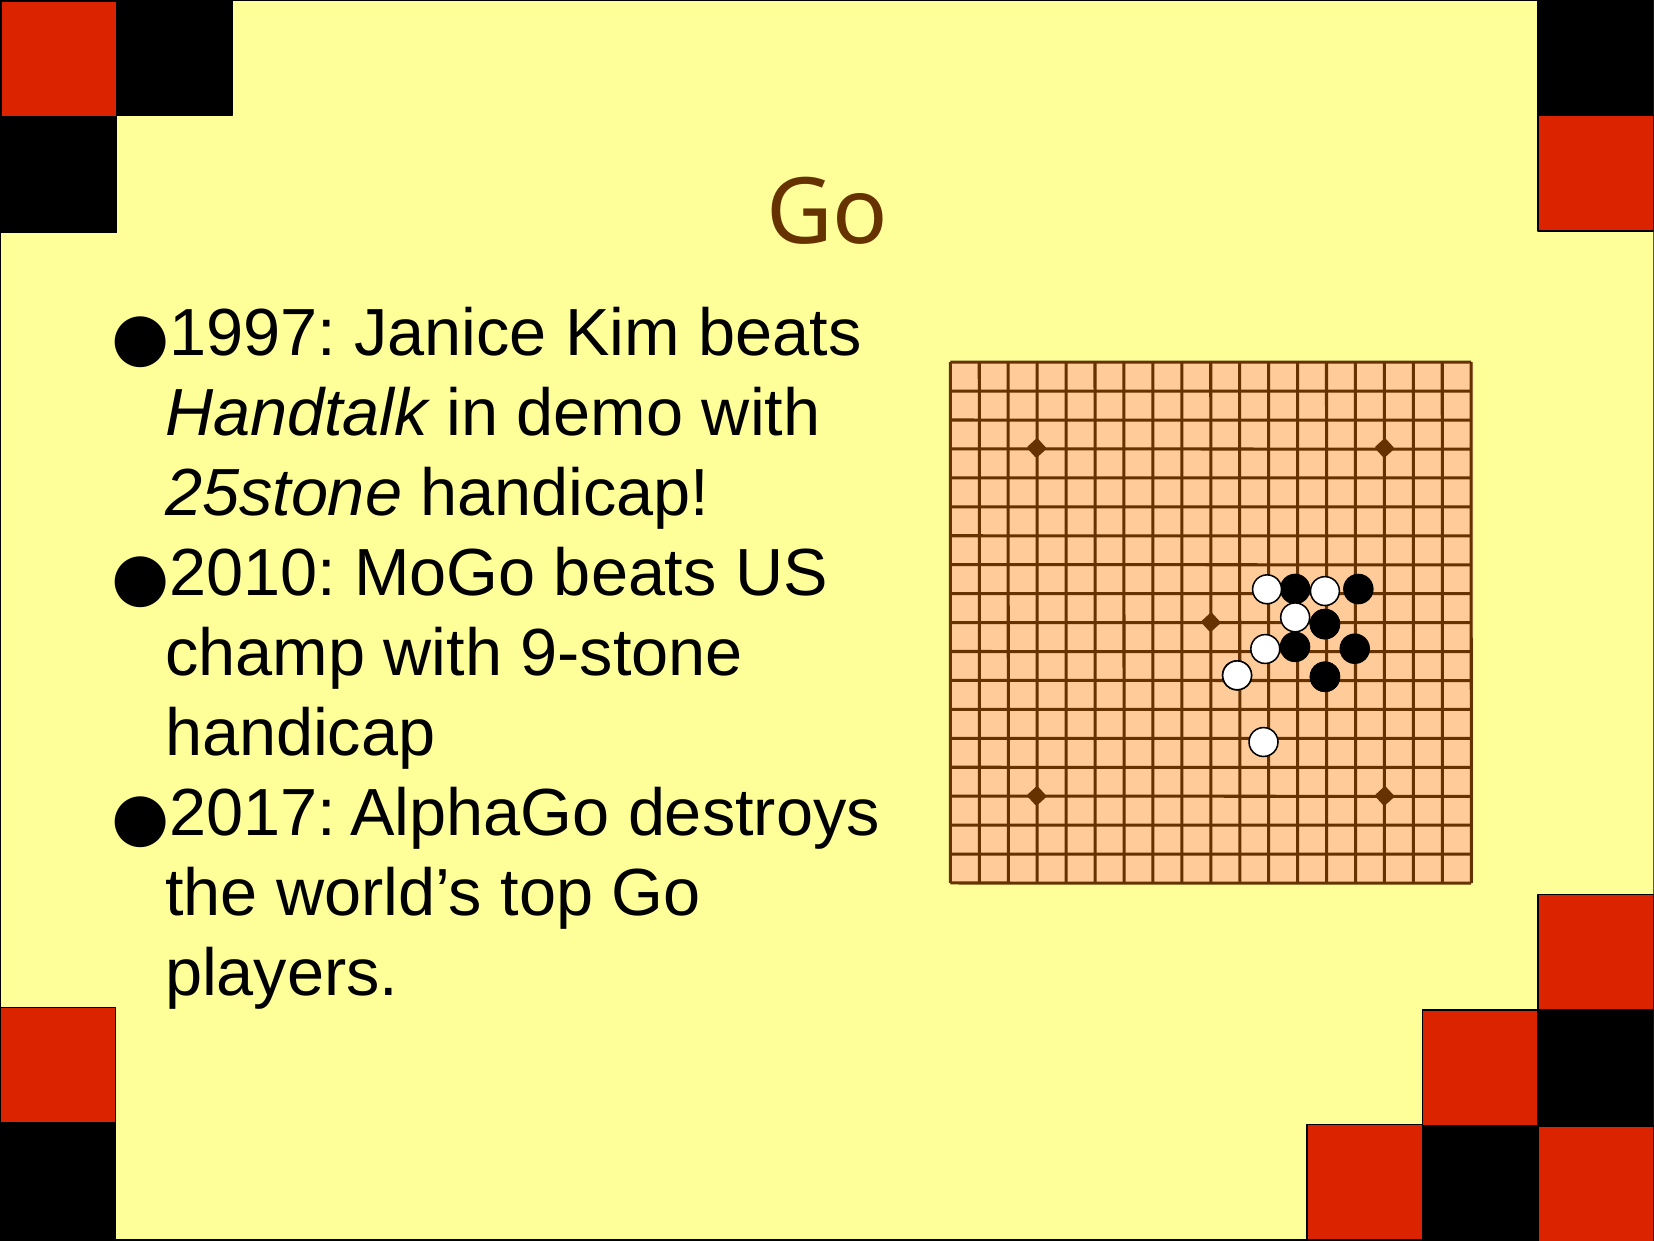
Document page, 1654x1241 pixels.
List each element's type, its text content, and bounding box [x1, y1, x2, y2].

text_box [981, 480, 1006, 505]
text_box [1386, 509, 1411, 534]
text_box [1415, 740, 1440, 765]
text_box [1213, 509, 1238, 534]
text_box [981, 625, 1006, 650]
text_box [1242, 422, 1267, 447]
text_box [1068, 740, 1093, 765]
text_box [1271, 683, 1296, 707]
text_box [1386, 393, 1411, 418]
text_box [1155, 451, 1180, 476]
text_box [1126, 827, 1151, 852]
text_box [1010, 769, 1064, 823]
text_box [1068, 596, 1093, 621]
text_box [1126, 769, 1151, 794]
text_box [1097, 827, 1122, 852]
text_box [981, 740, 1006, 765]
text_box [1329, 769, 1354, 794]
text_box [1155, 654, 1180, 678]
text_box [1010, 596, 1035, 621]
text_box [1242, 711, 1296, 765]
text_box [1010, 654, 1035, 678]
text_box [1358, 856, 1382, 881]
text_box [1444, 509, 1469, 534]
text_box [1386, 538, 1411, 563]
text_box [1097, 509, 1122, 534]
text_box [1242, 798, 1267, 823]
text_box [1155, 625, 1180, 650]
text_box [1444, 393, 1469, 418]
text_box [1444, 683, 1469, 707]
text_box Go [121, 102, 1534, 310]
text_box [1213, 393, 1238, 418]
text_box [1184, 682, 1209, 707]
text_box [1126, 364, 1151, 389]
text_box [1242, 538, 1267, 563]
text_box [1300, 856, 1325, 881]
text_box [1155, 827, 1180, 852]
text_box [1444, 827, 1469, 852]
text_box [1126, 393, 1151, 418]
text_box [1357, 393, 1382, 418]
text_box [1126, 567, 1151, 592]
text_box [1357, 538, 1382, 563]
text_box [981, 364, 1006, 389]
text_box [1010, 422, 1064, 476]
text_box [1213, 798, 1238, 823]
text_box [1271, 393, 1296, 418]
text_box [1155, 798, 1180, 823]
text_box [1097, 625, 1122, 650]
text_box [1039, 393, 1064, 418]
text_box [1386, 827, 1411, 852]
text_box [1010, 509, 1035, 534]
text_box [1039, 567, 1064, 592]
text_box [1010, 740, 1035, 765]
text_box [1068, 654, 1093, 678]
text_box [1184, 654, 1209, 678]
text_box [1300, 538, 1325, 563]
text_box [1039, 364, 1064, 389]
text_box [1300, 480, 1325, 505]
text_box [1357, 480, 1382, 505]
text_box [1300, 827, 1325, 852]
text_box [1415, 567, 1440, 592]
text_box [1184, 596, 1238, 650]
text_box [1184, 393, 1209, 418]
text_box [1415, 480, 1440, 505]
text_box [1415, 596, 1440, 621]
text_box [1415, 856, 1440, 881]
text_box [1386, 654, 1411, 679]
text_box [1155, 856, 1180, 881]
text_box [1386, 596, 1411, 621]
text_box [1444, 422, 1469, 447]
text_box [1329, 856, 1354, 881]
text_box [1358, 740, 1382, 765]
text_box [1444, 567, 1469, 592]
text_box [1242, 856, 1267, 881]
text_box [1155, 538, 1180, 563]
text_box [1444, 856, 1469, 881]
text_box [1415, 422, 1440, 447]
text_box [1010, 480, 1035, 505]
text_box [1386, 856, 1411, 881]
text_box [1358, 711, 1382, 736]
text_box [1184, 364, 1209, 389]
text_box [1271, 856, 1296, 881]
text_box [1155, 480, 1180, 505]
text_box 1997: Janice Kim beats Handtalk in demo with 25­stone handicap! 2010: MoGo beats US champ with 9-stone handicap 2017: AlphaGo destroys the world’s top Go players. [94, 289, 912, 1154]
text_box [1039, 740, 1064, 765]
text_box [1415, 393, 1440, 418]
text_box [1386, 711, 1411, 736]
text_box [1329, 509, 1353, 534]
text_box [1386, 740, 1411, 765]
text_box [1184, 798, 1209, 823]
text_box [1126, 798, 1151, 823]
text_box [1184, 567, 1209, 592]
text_box [1039, 711, 1064, 736]
text_box [1300, 451, 1325, 476]
text_box [1329, 711, 1354, 736]
text_box [1444, 364, 1469, 389]
text_box [981, 856, 1006, 881]
text_box [1097, 654, 1122, 678]
text_box [1444, 625, 1469, 650]
text_box [1184, 856, 1209, 881]
text_box [1068, 422, 1093, 447]
text_box [1444, 538, 1469, 563]
text_box [1386, 625, 1411, 650]
text_box [952, 769, 977, 794]
text_box [952, 625, 977, 649]
text_box [1068, 480, 1093, 505]
text_box [952, 711, 977, 736]
text_box [1300, 798, 1325, 823]
text_box [1300, 393, 1325, 418]
text_box [1213, 364, 1238, 389]
text_box [1010, 567, 1035, 592]
text_box [1213, 740, 1238, 765]
text_box [1184, 509, 1209, 534]
text_box [1357, 422, 1411, 476]
text_box [1097, 740, 1122, 765]
text_box [1184, 480, 1209, 505]
text_box [1444, 711, 1469, 736]
text_box [1329, 422, 1353, 447]
text_box [1068, 538, 1093, 563]
text_box [1271, 364, 1296, 389]
text_box [1444, 740, 1469, 765]
text_box [1126, 682, 1151, 707]
text_box [1415, 798, 1440, 823]
text_box [1097, 480, 1122, 505]
text_box [1242, 393, 1267, 418]
text_box [1155, 740, 1180, 765]
text_box [1068, 711, 1093, 736]
text_box [1444, 451, 1469, 476]
text_box [1010, 856, 1035, 881]
text_box [981, 827, 1006, 852]
text_box [1097, 596, 1122, 621]
text_box [1329, 798, 1354, 823]
text_box [1184, 740, 1209, 765]
text_box [1213, 827, 1238, 852]
text_box [1300, 422, 1325, 447]
text_box [1039, 596, 1064, 621]
text_box [1444, 654, 1469, 679]
text_box [1357, 509, 1382, 534]
text_box [1126, 596, 1151, 621]
text_box [952, 856, 977, 881]
text_box [1010, 711, 1035, 736]
text_box [1039, 654, 1064, 678]
text_box [1068, 856, 1093, 881]
text_box [1386, 364, 1411, 389]
text_box [981, 798, 1006, 823]
text_box [952, 538, 977, 563]
text_box [1068, 509, 1093, 534]
text_box [1415, 509, 1440, 534]
text_box [1068, 393, 1093, 418]
text_box [1155, 422, 1180, 447]
text_box [981, 596, 1006, 621]
text_box [1213, 451, 1238, 476]
text_box [1068, 625, 1093, 650]
text_box [1126, 509, 1151, 534]
text_box [1415, 538, 1440, 563]
text_box [1242, 451, 1267, 476]
text_box [1444, 480, 1469, 505]
text_box [952, 596, 977, 621]
text_box [1039, 827, 1064, 852]
text_box [1358, 827, 1382, 852]
text_box [1415, 711, 1440, 736]
text_box [952, 567, 977, 592]
text_box [1097, 567, 1122, 592]
text_box [1184, 538, 1209, 563]
text_box [1068, 798, 1093, 823]
text_box [1097, 769, 1122, 794]
text_box [1039, 625, 1064, 650]
text_box [952, 798, 977, 823]
text_box [1300, 769, 1325, 794]
text_box [1010, 682, 1035, 707]
text_box [1213, 856, 1238, 881]
text_box [952, 740, 977, 765]
text_box [1126, 654, 1151, 678]
text_box [981, 711, 1006, 736]
text_box [1271, 798, 1296, 823]
text_box [1155, 567, 1180, 592]
text_box [1126, 856, 1151, 881]
text_box [1386, 480, 1411, 505]
text_box [1068, 769, 1093, 794]
text_box [1358, 683, 1382, 707]
text_box [1300, 364, 1324, 389]
text_box [1415, 683, 1440, 707]
text_box [1300, 711, 1325, 736]
text_box [1010, 393, 1035, 418]
text_box [1415, 827, 1440, 852]
text_box [1213, 480, 1238, 505]
text_box [1155, 364, 1180, 389]
text_box [952, 827, 977, 852]
text_box [1271, 827, 1296, 852]
text_box [981, 682, 1006, 707]
text_box [952, 393, 977, 418]
text_box [1213, 567, 1382, 707]
text_box [1358, 769, 1411, 823]
text_box [1271, 480, 1296, 505]
text_box [1184, 451, 1209, 476]
text_box [1126, 422, 1151, 447]
text_box [1415, 451, 1440, 476]
text_box [981, 422, 1006, 447]
text_box [1386, 567, 1411, 592]
text_box [1184, 769, 1209, 794]
text_box [981, 769, 1006, 794]
text_box [1357, 364, 1382, 389]
text_box [1126, 711, 1151, 736]
text_box [1271, 509, 1296, 534]
text_box [1300, 509, 1325, 534]
text_box [952, 364, 977, 389]
text_box [1329, 451, 1353, 476]
text_box [1097, 538, 1122, 563]
text_box [1155, 596, 1180, 621]
text_box [952, 682, 977, 707]
text_box [1242, 480, 1267, 505]
text_box [1126, 451, 1151, 476]
text_box [981, 451, 1006, 476]
text_box [1242, 827, 1267, 852]
text_box [1010, 538, 1035, 563]
text_box [1068, 682, 1093, 707]
text_box [1271, 769, 1296, 794]
text_box [1039, 682, 1064, 707]
text_box [1213, 567, 1238, 592]
text_box [1068, 827, 1093, 852]
text_box [1155, 682, 1180, 707]
text_box [981, 567, 1006, 592]
text_box [1068, 364, 1093, 389]
text_box [952, 451, 977, 476]
text_box [952, 654, 977, 678]
text_box [1329, 827, 1354, 852]
text_box [1415, 625, 1440, 650]
text_box [1329, 740, 1354, 765]
text_box [1184, 422, 1209, 447]
text_box [952, 422, 977, 447]
text_box [1213, 422, 1238, 447]
text_box [1010, 625, 1035, 650]
text_box [1184, 827, 1209, 852]
text_box [1271, 422, 1296, 447]
text_box [981, 509, 1006, 534]
text_box [1213, 711, 1238, 736]
text_box [1039, 856, 1064, 881]
text_box [1010, 827, 1035, 852]
text_box [1126, 740, 1151, 765]
text_box [981, 393, 1006, 418]
text_box [1242, 769, 1267, 794]
text_box [1242, 509, 1267, 534]
text_box [1155, 393, 1180, 418]
text_box [1126, 480, 1151, 505]
text_box [1097, 451, 1122, 476]
text_box [952, 509, 977, 534]
text_box [952, 480, 977, 505]
text_box [1213, 538, 1238, 563]
text_box [1415, 769, 1440, 794]
text_box [1415, 364, 1440, 389]
text_box [1415, 654, 1440, 679]
text_box [1097, 856, 1122, 881]
text_box [1271, 451, 1296, 476]
text_box [1039, 480, 1064, 505]
text_box [1329, 480, 1353, 505]
text_box [1444, 596, 1469, 621]
text_box [1068, 567, 1093, 592]
text_box [1329, 538, 1353, 563]
text_box [1271, 538, 1296, 563]
text_box [1039, 509, 1064, 534]
text_box [1039, 538, 1064, 563]
text_box [1213, 769, 1238, 794]
text_box [1155, 769, 1180, 794]
text_box [1329, 364, 1353, 389]
text_box [1386, 683, 1411, 707]
text_box [1097, 393, 1122, 418]
text_box [1010, 364, 1035, 389]
text_box [1097, 364, 1122, 389]
text_box [981, 538, 1006, 563]
text_box [1126, 538, 1151, 563]
text_box [1155, 509, 1180, 534]
text_box [1068, 451, 1093, 476]
text_box [1097, 711, 1122, 736]
text_box [1242, 364, 1267, 389]
text_box [981, 654, 1006, 678]
text_box [1097, 422, 1122, 447]
text_box [1097, 798, 1122, 823]
text_box [1126, 625, 1151, 650]
text_box [1444, 769, 1469, 794]
text_box [1184, 711, 1209, 736]
text_box [1155, 711, 1180, 736]
text_box [1444, 798, 1469, 823]
text_box [1300, 740, 1325, 765]
text_box [1329, 393, 1353, 418]
text_box [1097, 682, 1122, 707]
